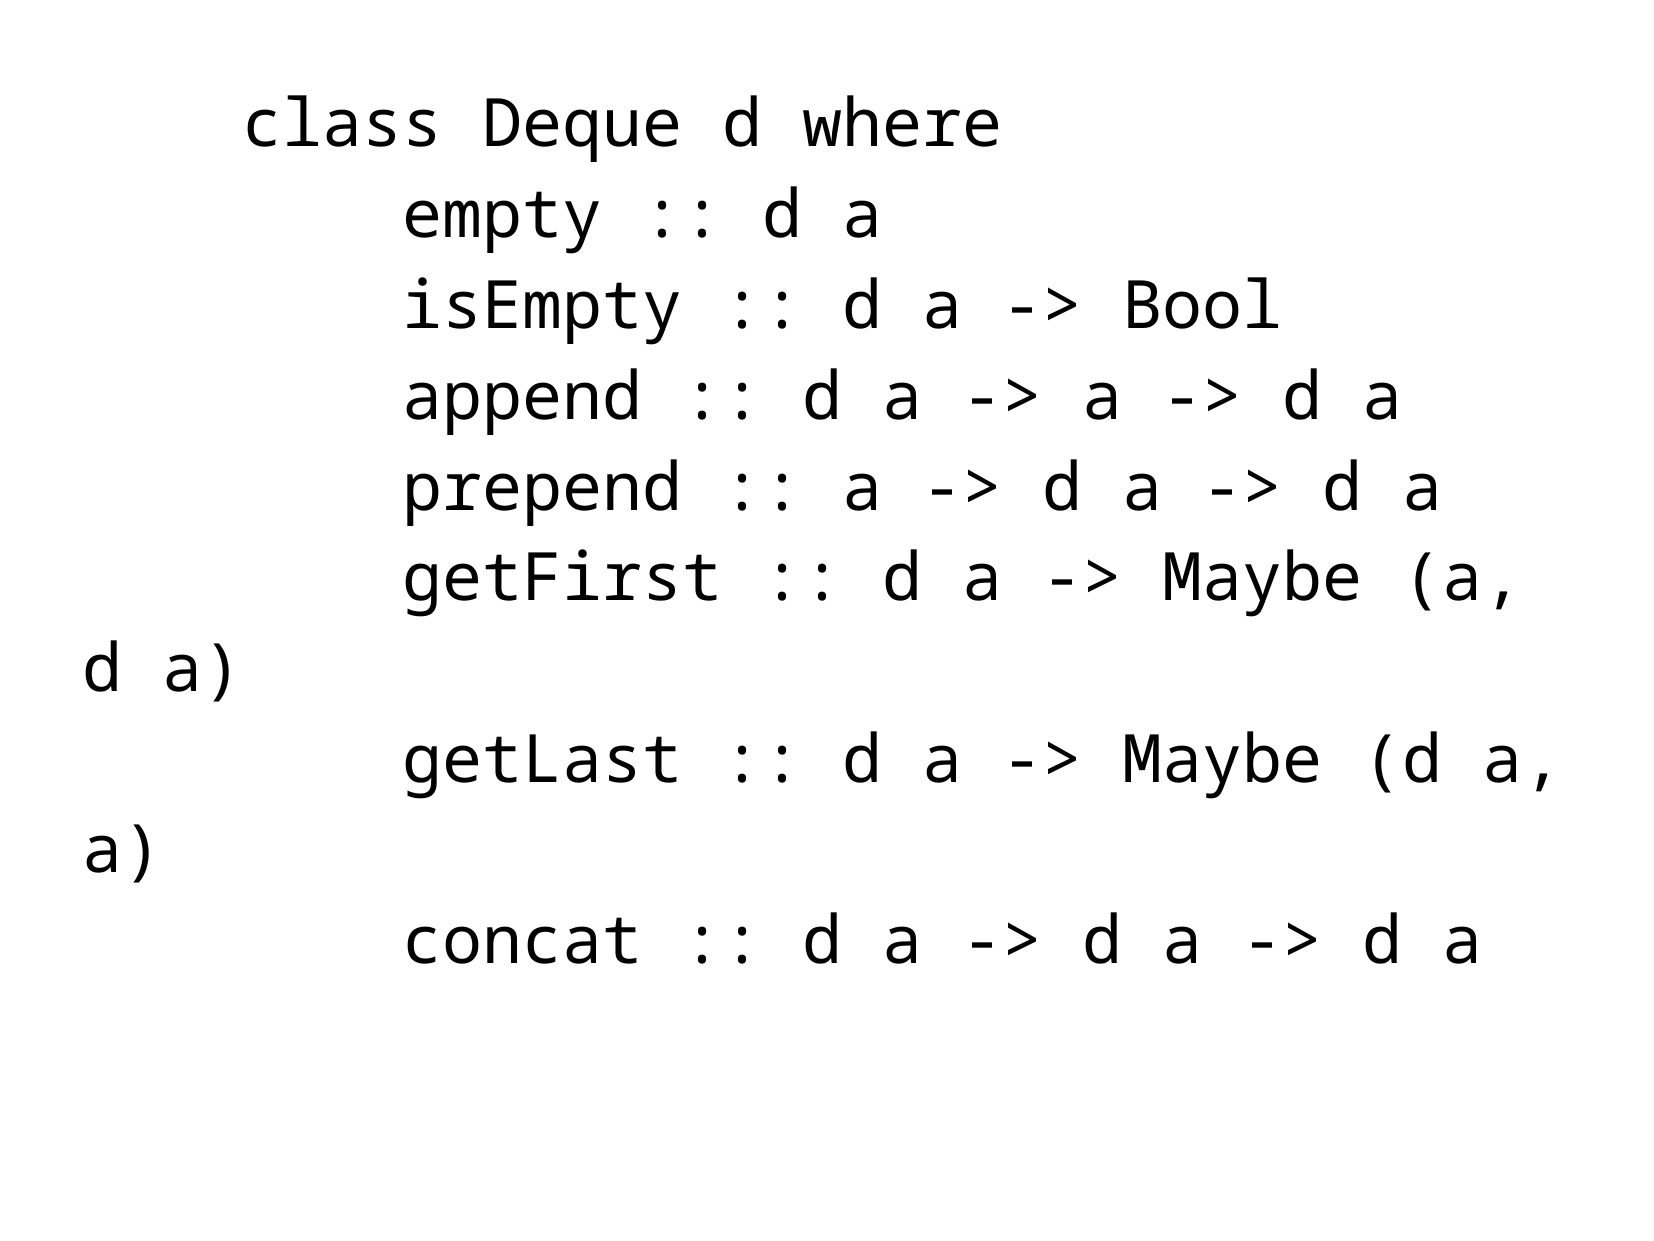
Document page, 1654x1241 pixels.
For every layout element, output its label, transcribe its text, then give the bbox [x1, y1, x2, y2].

subtitle class Deque d where empty :: d a isEmpty :: d a -> Bool append :: d a -> a -> d a prepend :: a -> d a -> d a getFirst :: d a -> Maybe (a, d a) getLast :: d a -> Maybe (d a, a) concat :: d a -> d a -> d a [82, 49, 1571, 1010]
